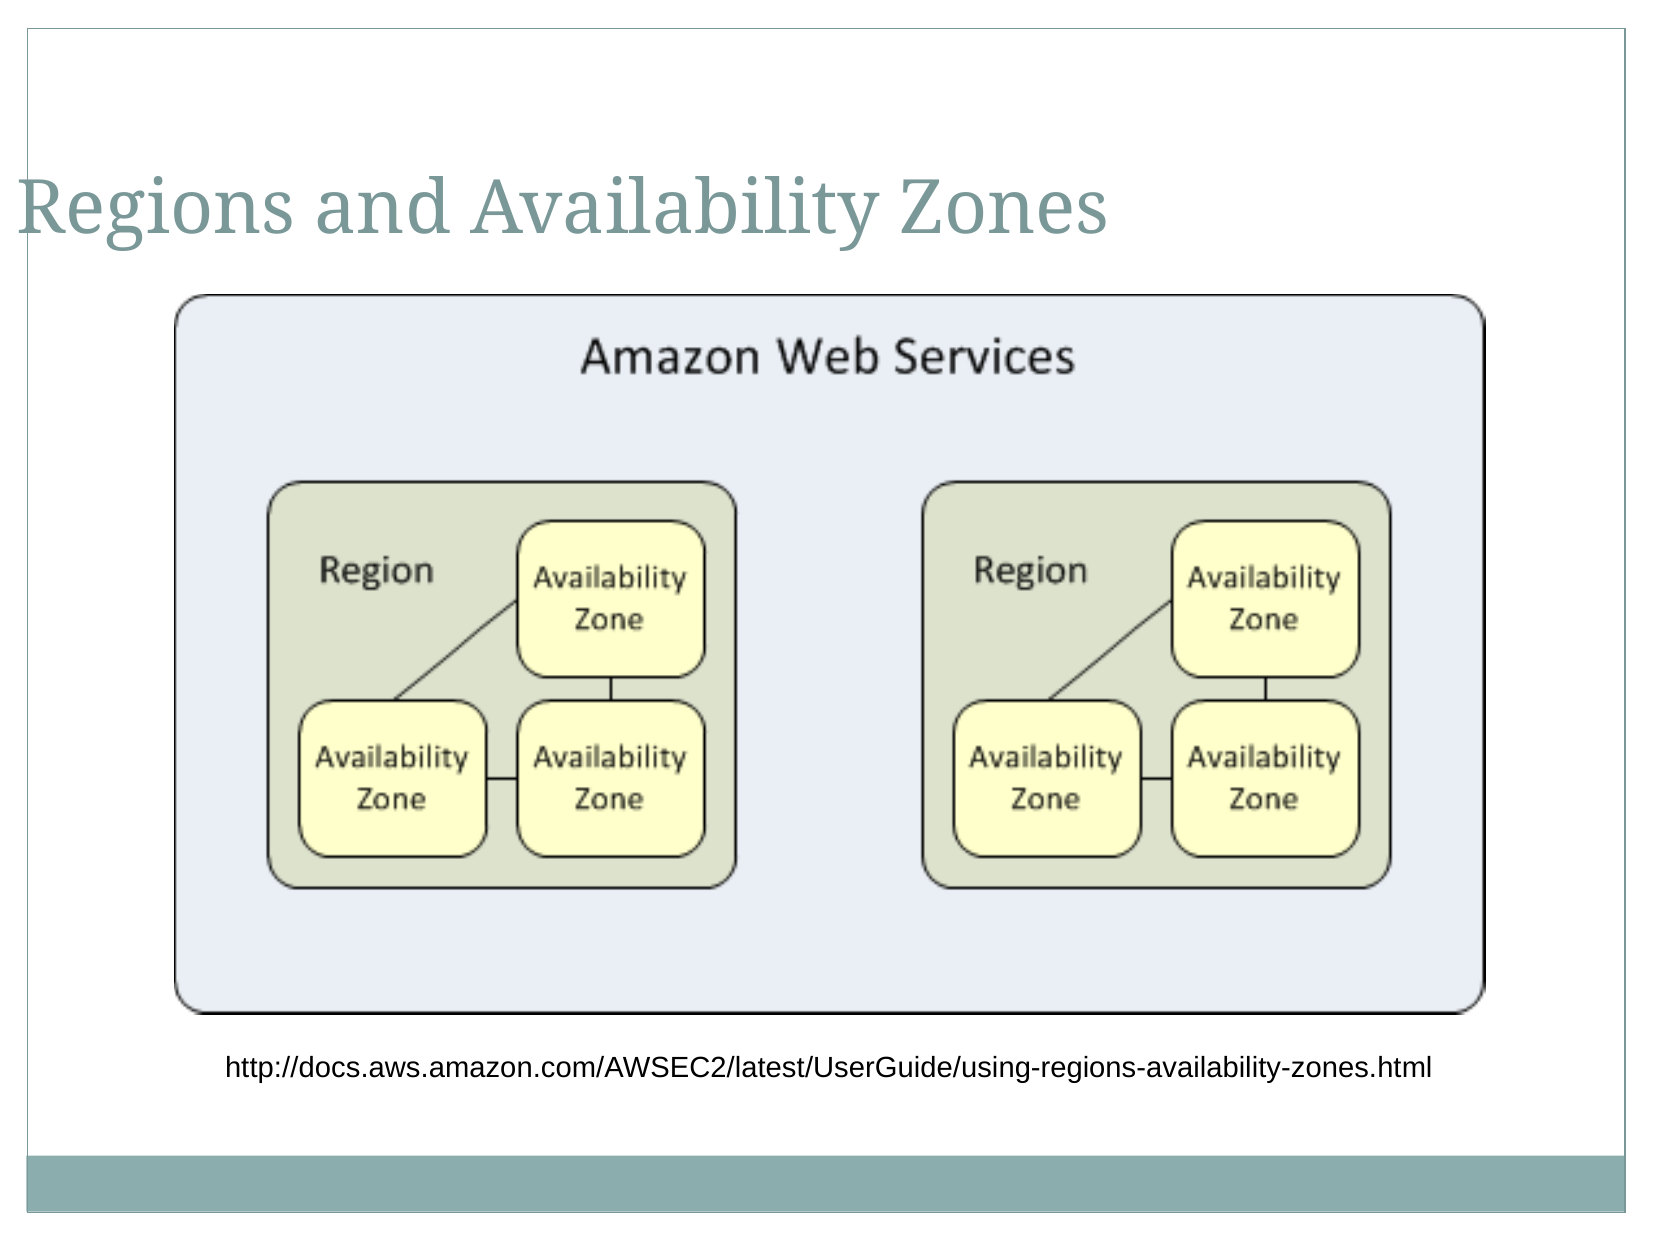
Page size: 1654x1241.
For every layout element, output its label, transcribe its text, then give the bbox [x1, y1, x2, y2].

text_box http://docs.aws.amazon.com/AWSEC2/latest/UserGuide/using-regions-availability-zones.html [210, 1041, 1450, 1091]
title Regions and Availability Zones [0, 32, 1489, 257]
picture [174, 294, 1486, 1015]
